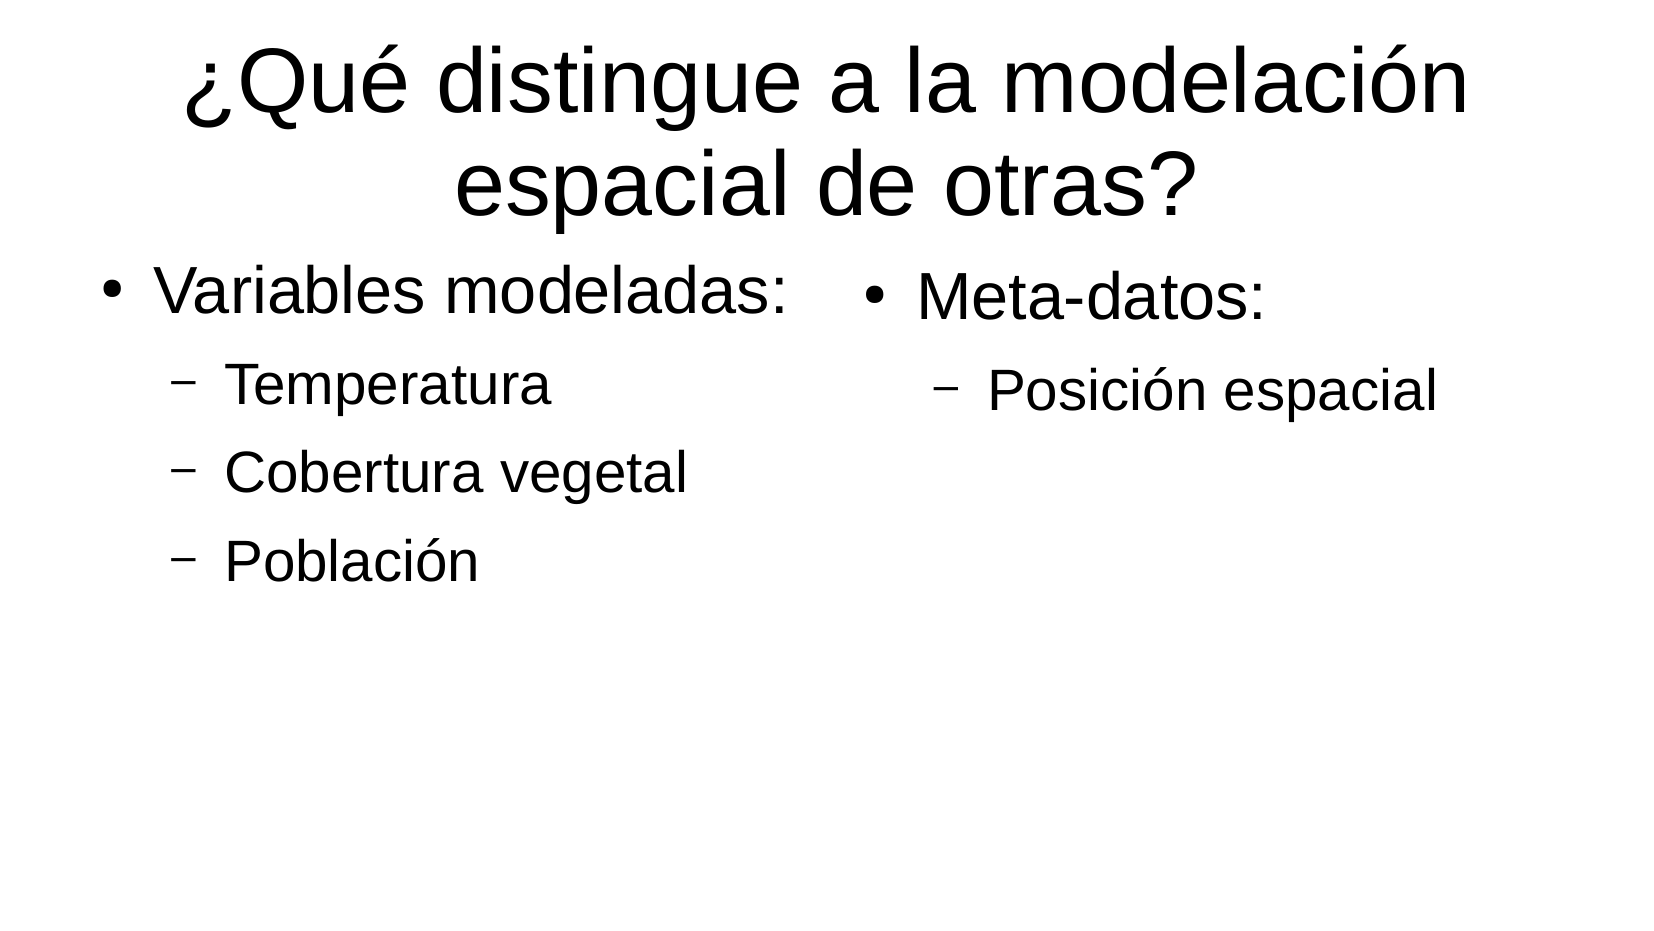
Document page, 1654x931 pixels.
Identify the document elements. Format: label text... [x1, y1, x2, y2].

list Meta-datos: Posición espacial [845, 258, 1572, 799]
title ¿Qué distingue a la modelación espacial de otras? [82, 29, 1571, 235]
list Variables modeladas: Temperatura Cobertura vegetal Población [82, 253, 809, 793]
